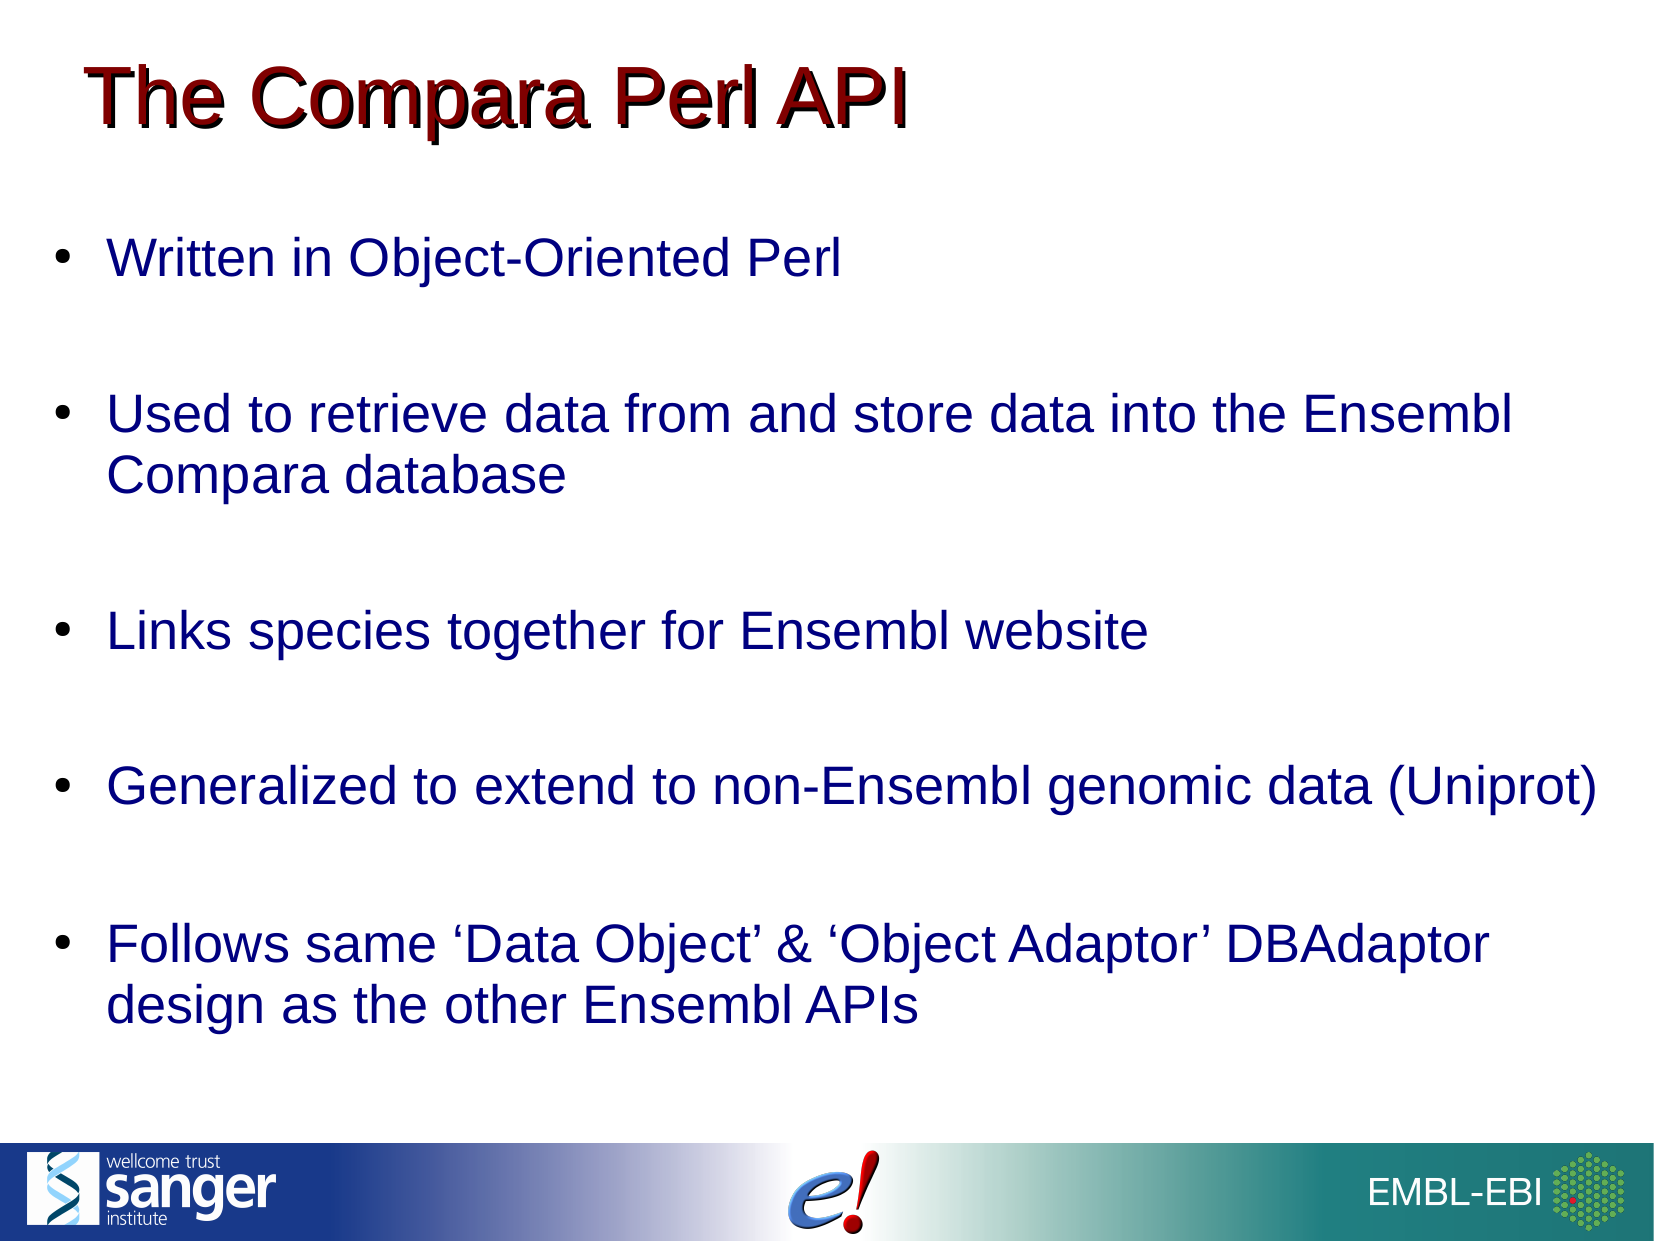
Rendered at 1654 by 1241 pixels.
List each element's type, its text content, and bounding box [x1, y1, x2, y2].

picture [0, 1143, 1654, 1241]
title The Compara Perl API [82, 49, 1571, 227]
list Written in Object-Oriented Perl Used to retrieve data from and store data into the Ensembl Compara database Links species together for Ensembl website Generalized to extend to non-Ensembl genomic data (Uniprot)‏ Follows same ‘Data Object’ & ‘Object Adaptor’ DBAdaptor design as the other Ensembl APIs [35, 227, 1619, 1047]
